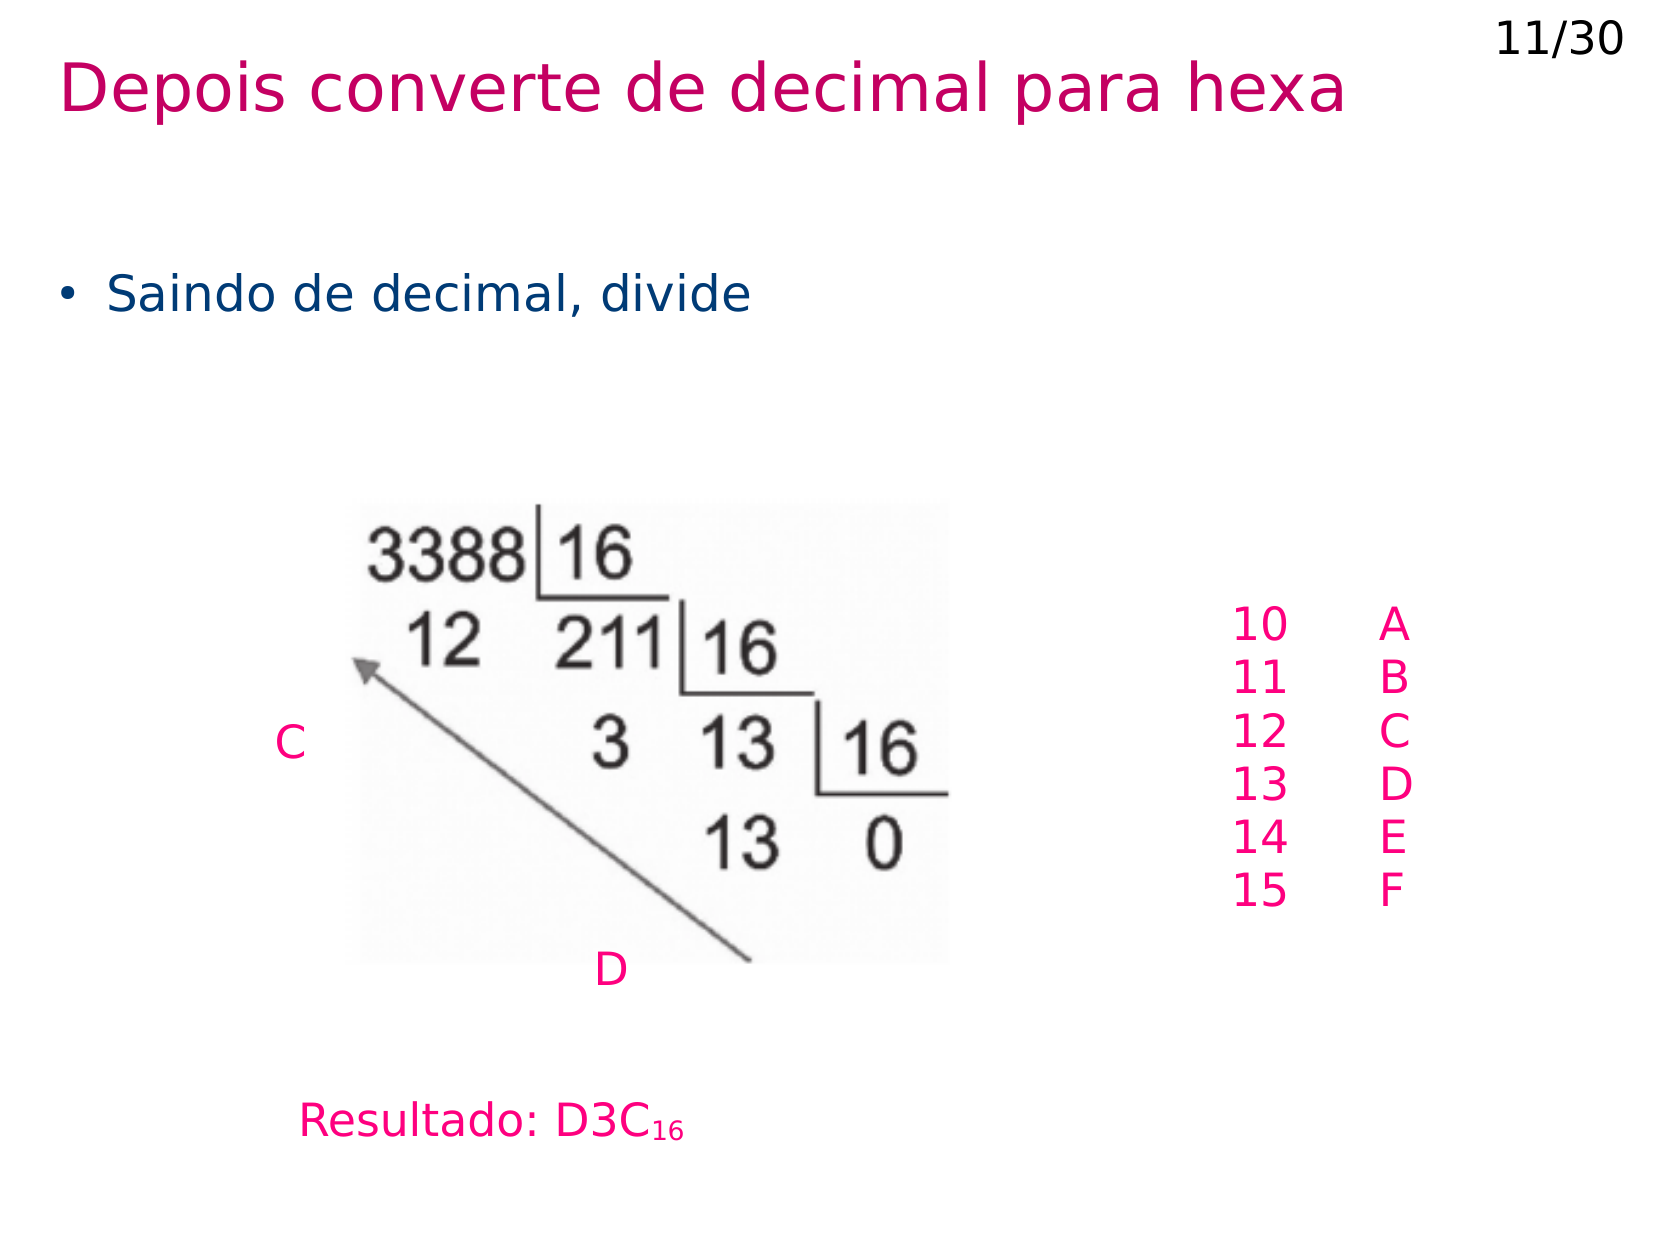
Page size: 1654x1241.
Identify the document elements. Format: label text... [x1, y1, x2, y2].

text_box 10 A 11 B 12 C 13 D 14 E 15 F [1216, 590, 1477, 969]
picture [330, 493, 966, 981]
title Depois converte de decimal para hexa [59, 29, 1625, 148]
text_box D [578, 935, 644, 1004]
text_box Resultado: D3C16 [283, 1086, 700, 1155]
list Saindo de decimal, divide [59, 236, 1625, 1211]
text_box C [259, 708, 367, 815]
